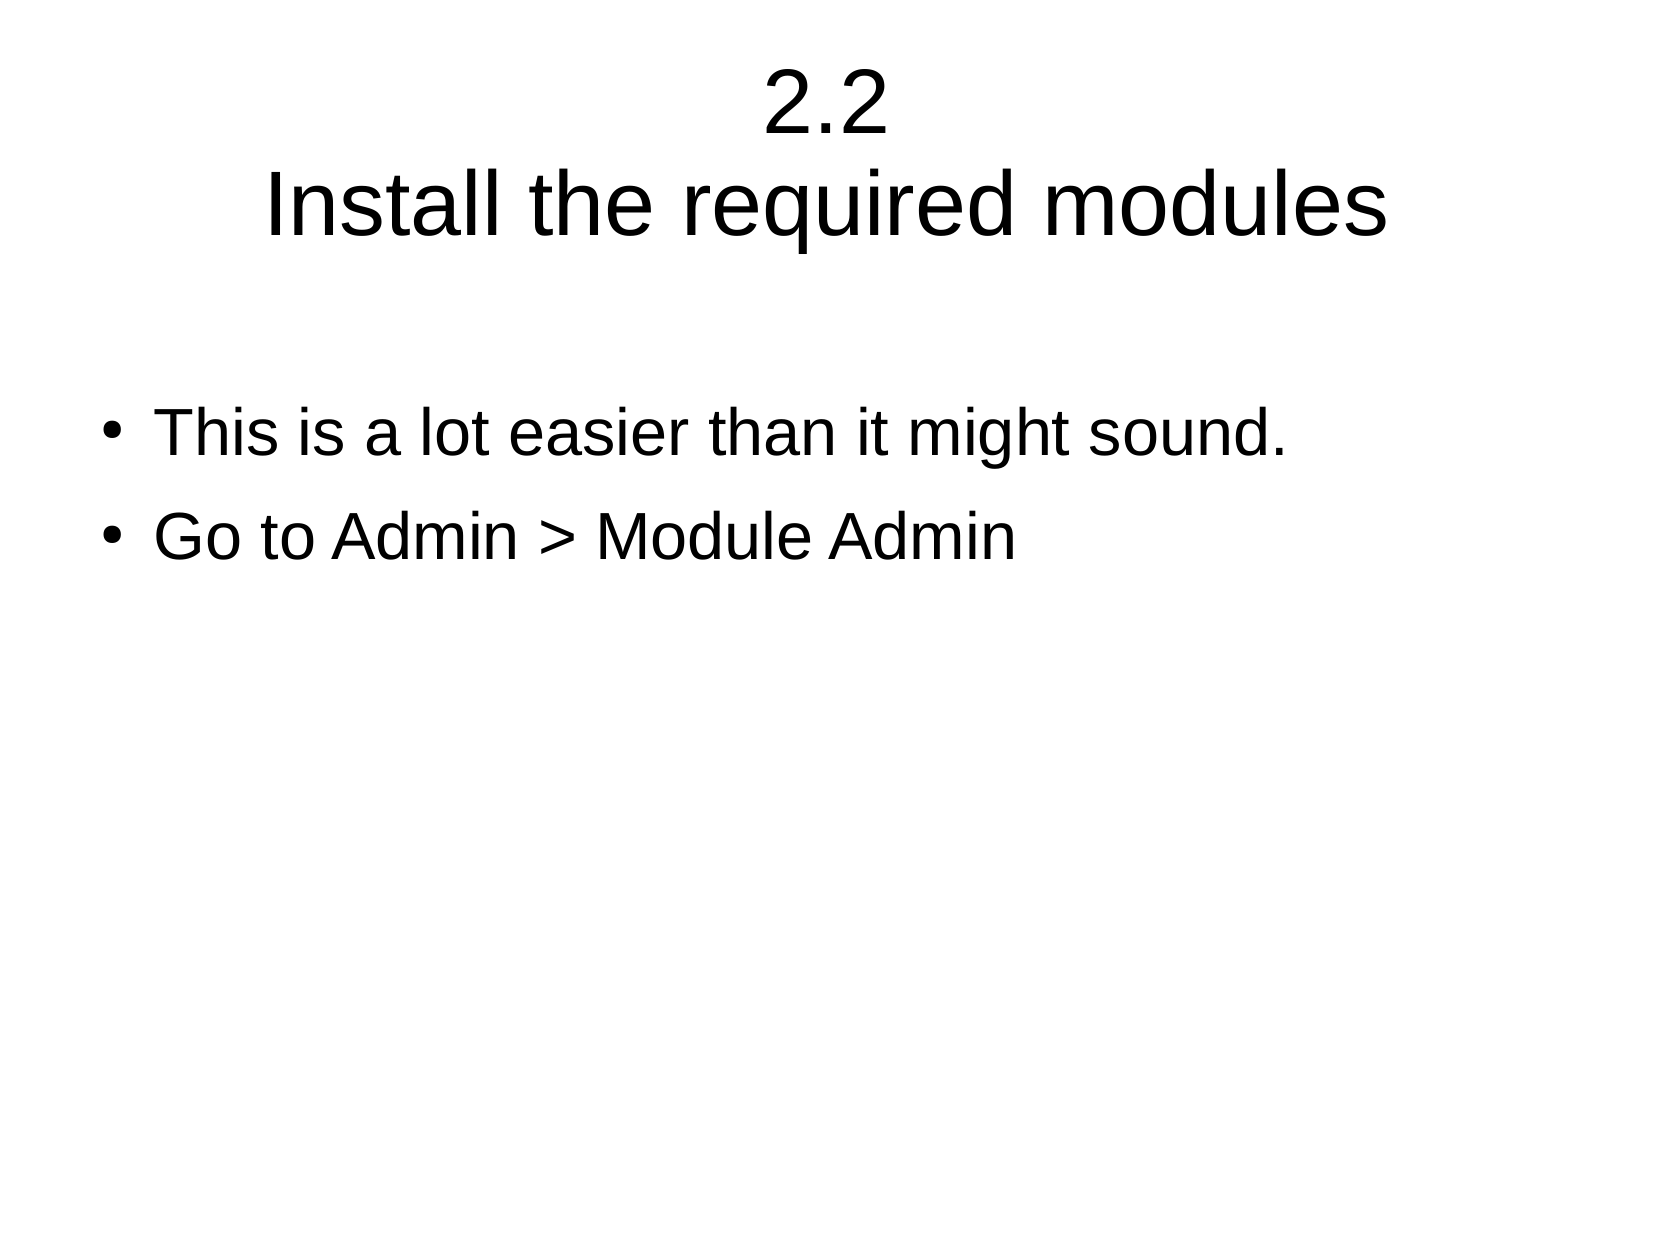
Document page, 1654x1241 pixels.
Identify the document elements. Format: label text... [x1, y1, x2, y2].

list This is a lot easier than it might sound. Go to Admin > Module Admin [82, 290, 1538, 1010]
title 2.2 Install the required modules [82, 49, 1571, 257]
